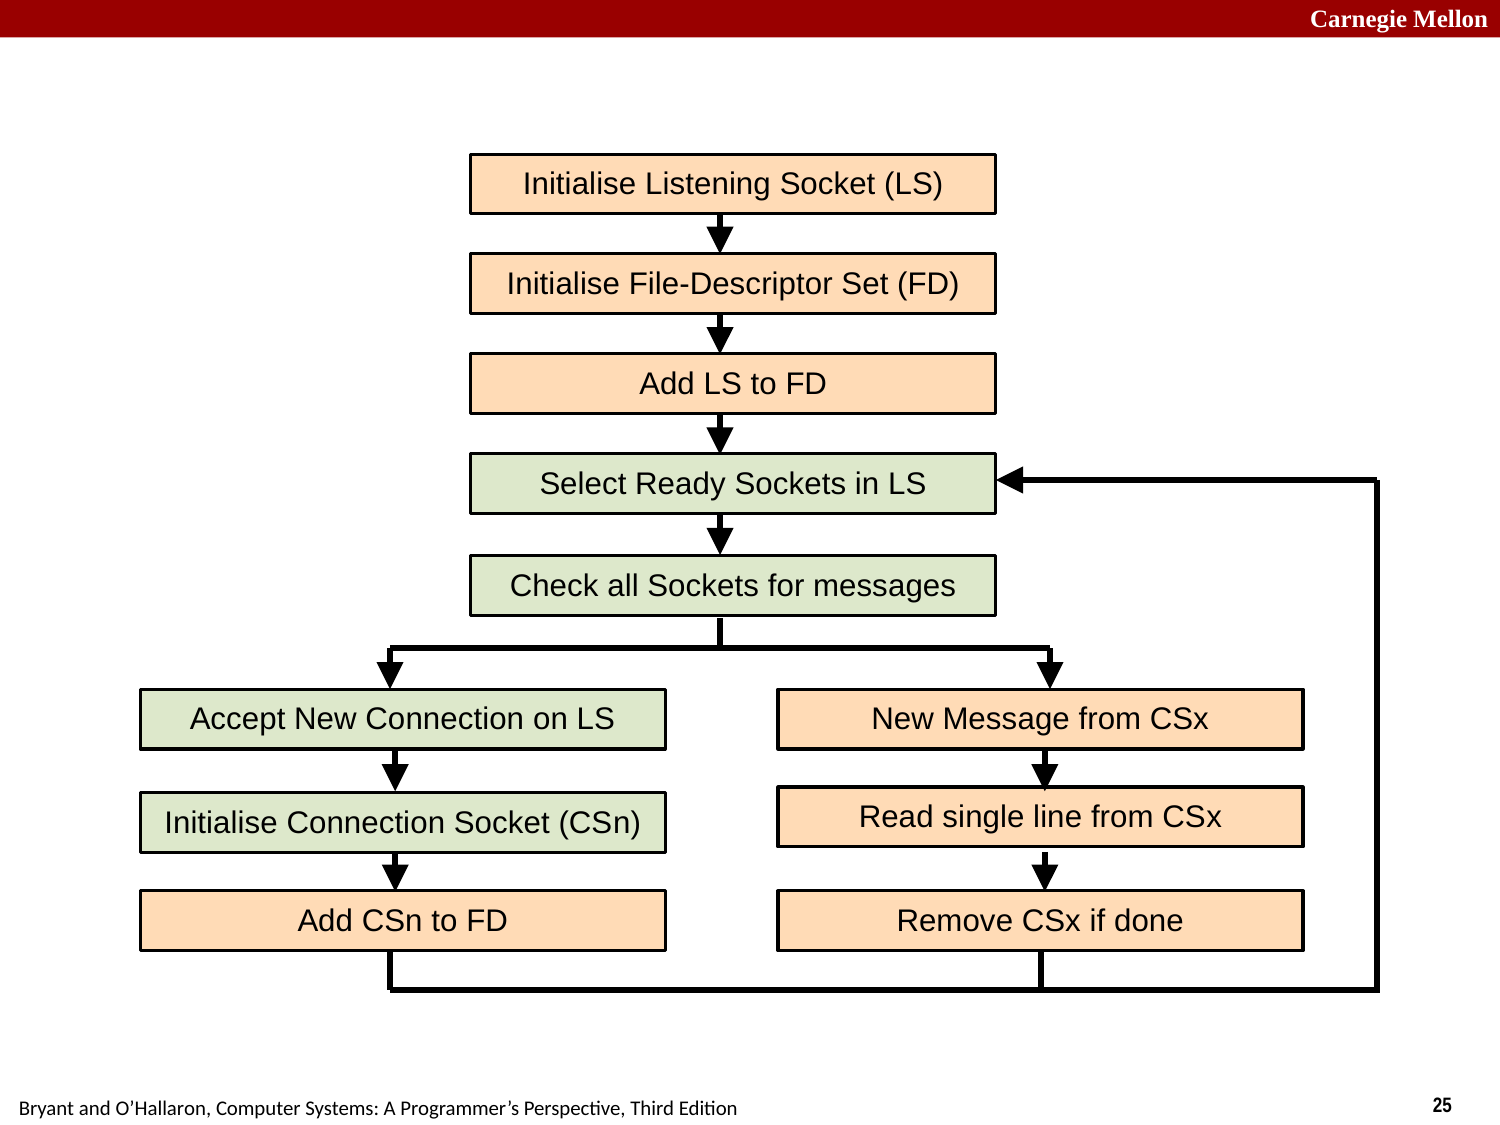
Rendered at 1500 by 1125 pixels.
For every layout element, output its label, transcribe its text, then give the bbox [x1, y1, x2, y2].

text_box Accept New Connection on LS [140, 689, 666, 750]
text_box Add LS to FD [470, 353, 996, 414]
text_box New Message from CSx [777, 689, 1303, 750]
text_box Select Ready Sockets in LS [470, 453, 996, 514]
text_box Read single line from CSx [777, 787, 1303, 847]
text_box Add CSn to FD [140, 890, 666, 951]
text_box Initialise Listening Socket (LS) [470, 154, 996, 214]
text_box Initialise File-Descriptor Set (FD) [470, 253, 996, 314]
text_box Initialise Connection Socket (CSn) [140, 792, 666, 853]
text_box Remove CSx if done [777, 890, 1303, 951]
text_box Check all Sockets for messages [470, 555, 996, 616]
